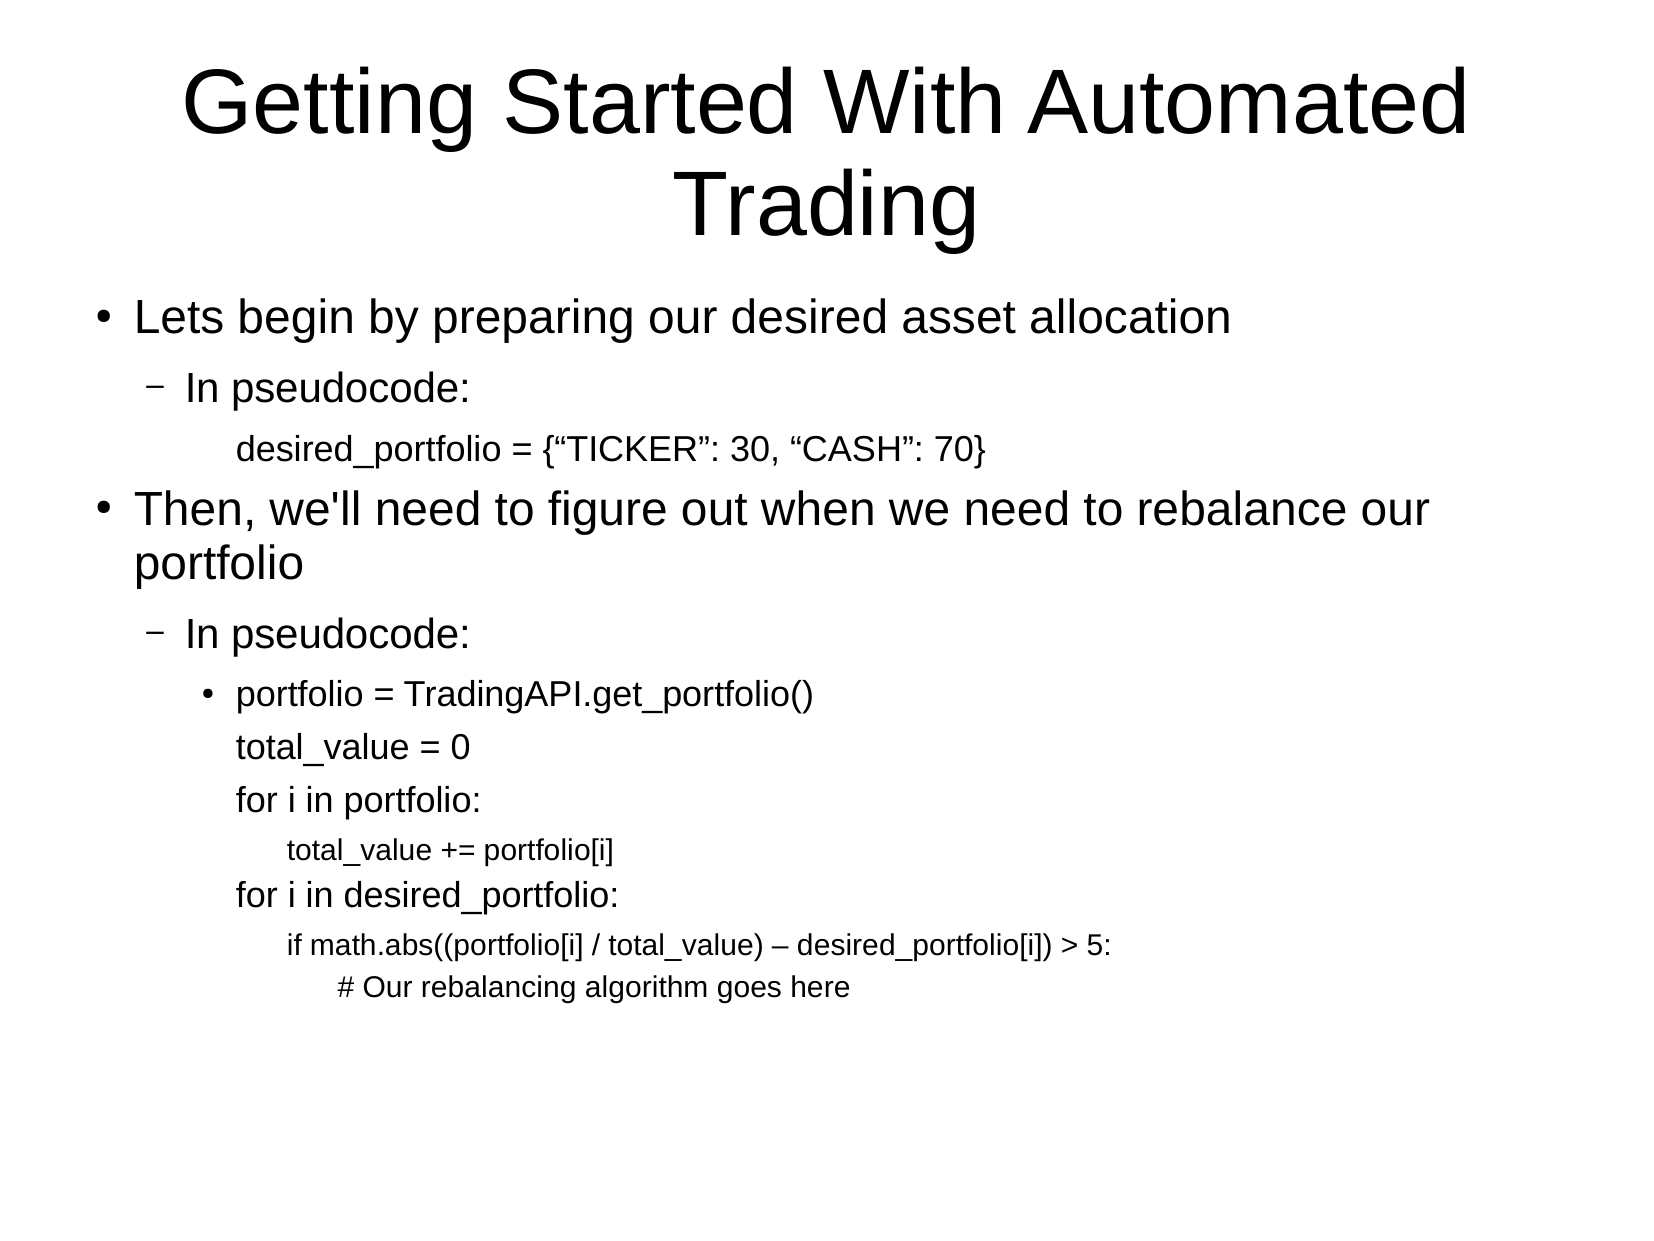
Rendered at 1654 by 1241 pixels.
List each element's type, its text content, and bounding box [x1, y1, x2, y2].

list Lets begin by preparing our desired asset allocation In pseudocode: desired_portfolio = {“TICKER”: 30, “CASH”: 70} Then, we'll need to figure out when we need to rebalance our portfolio In pseudocode: portfolio = TradingAPI.get_portfolio() total_value = 0 for i in portfolio: total_value += portfolio[i] for i in desired_portfolio: if math.abs((portfolio[i] / total_value) – desired_portfolio[i]) > 5: # Our rebalancing algorithm goes here [82, 290, 1571, 1010]
title Getting Started With Automated Trading [82, 49, 1571, 257]
